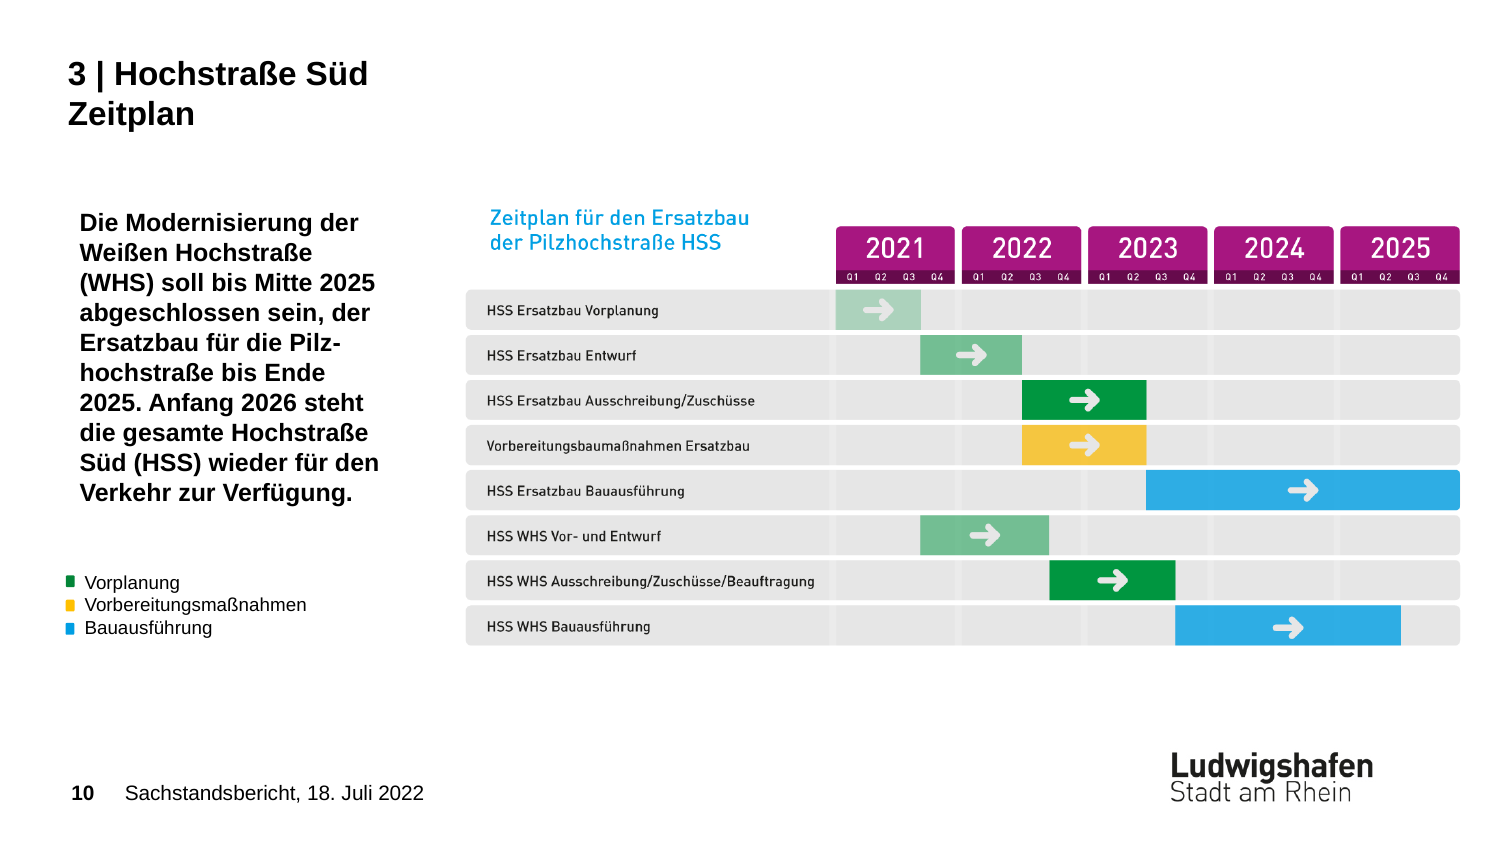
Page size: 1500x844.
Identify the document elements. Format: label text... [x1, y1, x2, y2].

picture [1163, 748, 1380, 811]
text_box Vorplanung Vorbereitungsmaßnahmen Bauausführung [69, 563, 325, 646]
text_box [65, 599, 75, 612]
text_box Die Modernisierung der Weißen Hochstraße (WHS) soll bis Mitte 2025 abgeschlossen sein, der Ersatzbau für die Pilz-hochstraße bis Ende 2025. Anfang 2026 steht die gesamte Hochstraße Süd (HSS) wieder für den Verkehr zur Verfügung. [64, 199, 408, 514]
text_box [65, 575, 75, 588]
text_box [65, 622, 75, 635]
picture [442, 173, 1483, 667]
text_box 3 | Hochstraße Süd Zeitplan [53, 44, 774, 140]
